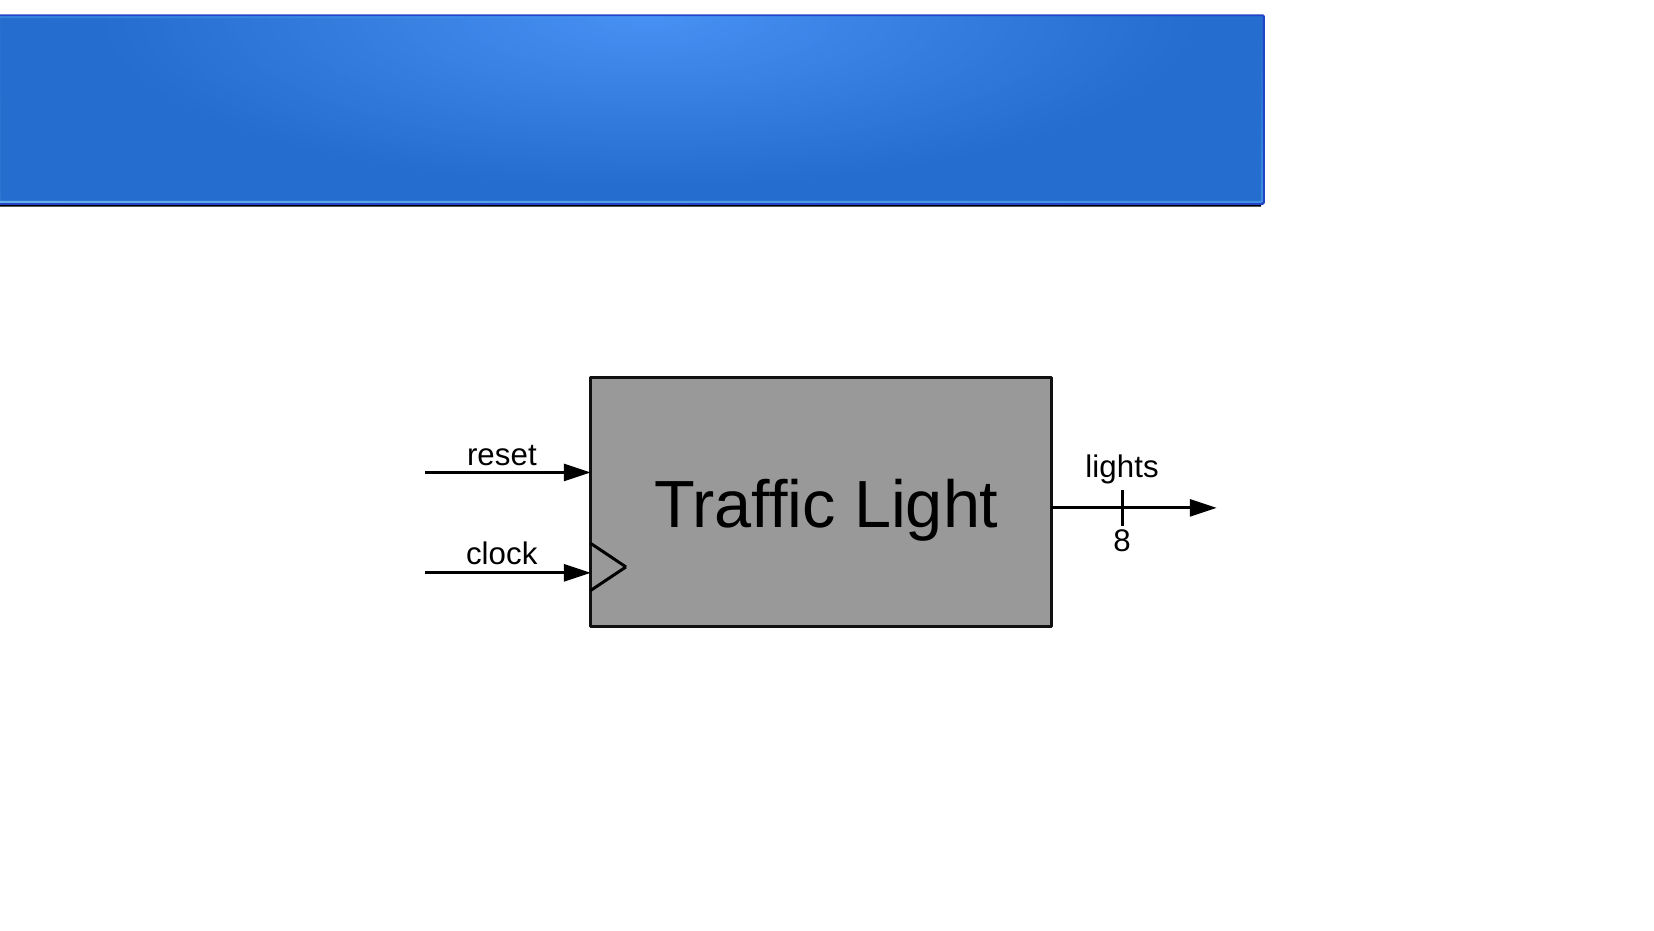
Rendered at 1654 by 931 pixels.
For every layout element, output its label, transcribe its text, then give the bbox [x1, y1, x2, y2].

text_box reset [419, 431, 585, 479]
subtitle Traffic Light [649, 429, 1004, 579]
text_box lights [1051, 437, 1193, 497]
text_box [590, 546, 621, 588]
text_box 8 [1092, 519, 1152, 562]
text_box [590, 377, 1052, 627]
text_box clock [437, 535, 567, 571]
